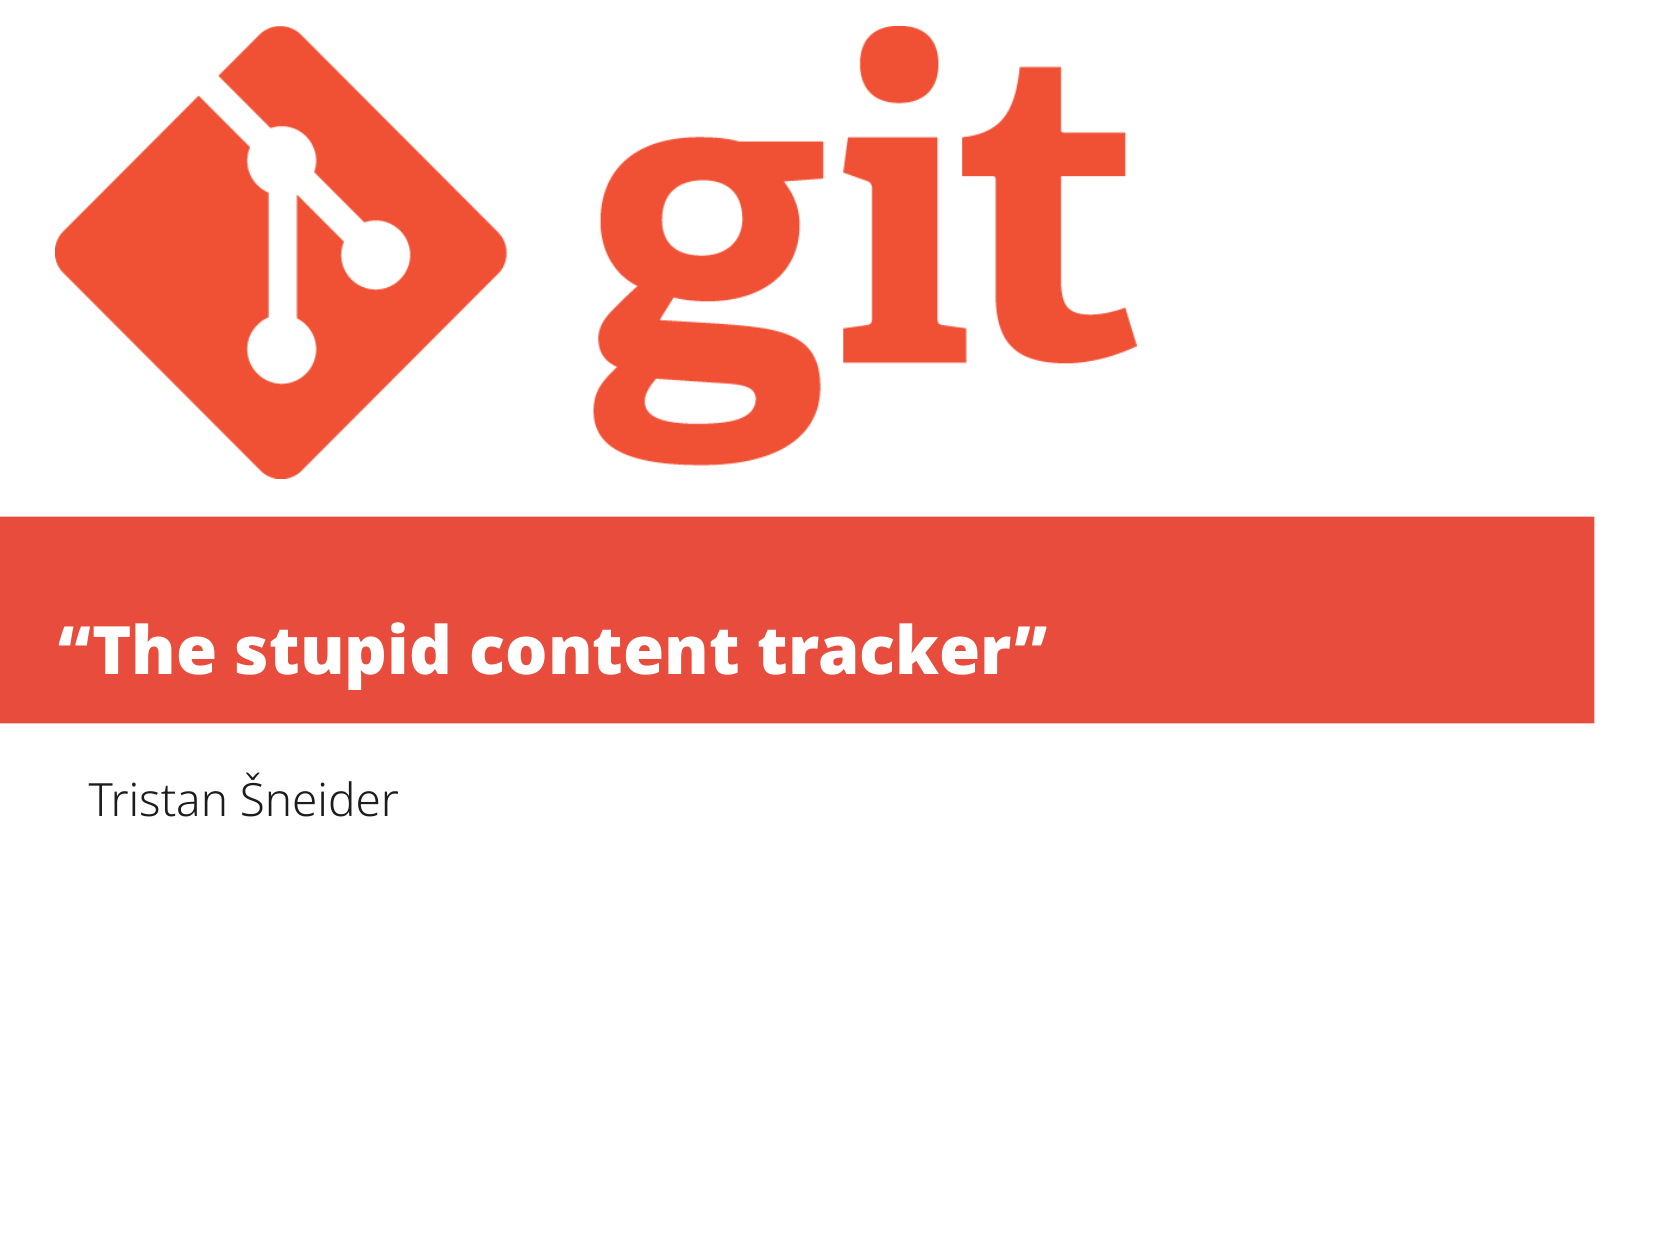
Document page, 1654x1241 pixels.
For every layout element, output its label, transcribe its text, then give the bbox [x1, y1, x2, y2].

subtitle Tristan Šneider [88, 767, 1595, 1182]
picture [55, 26, 1137, 479]
title “The stupid content tracker” [59, 546, 1595, 694]
